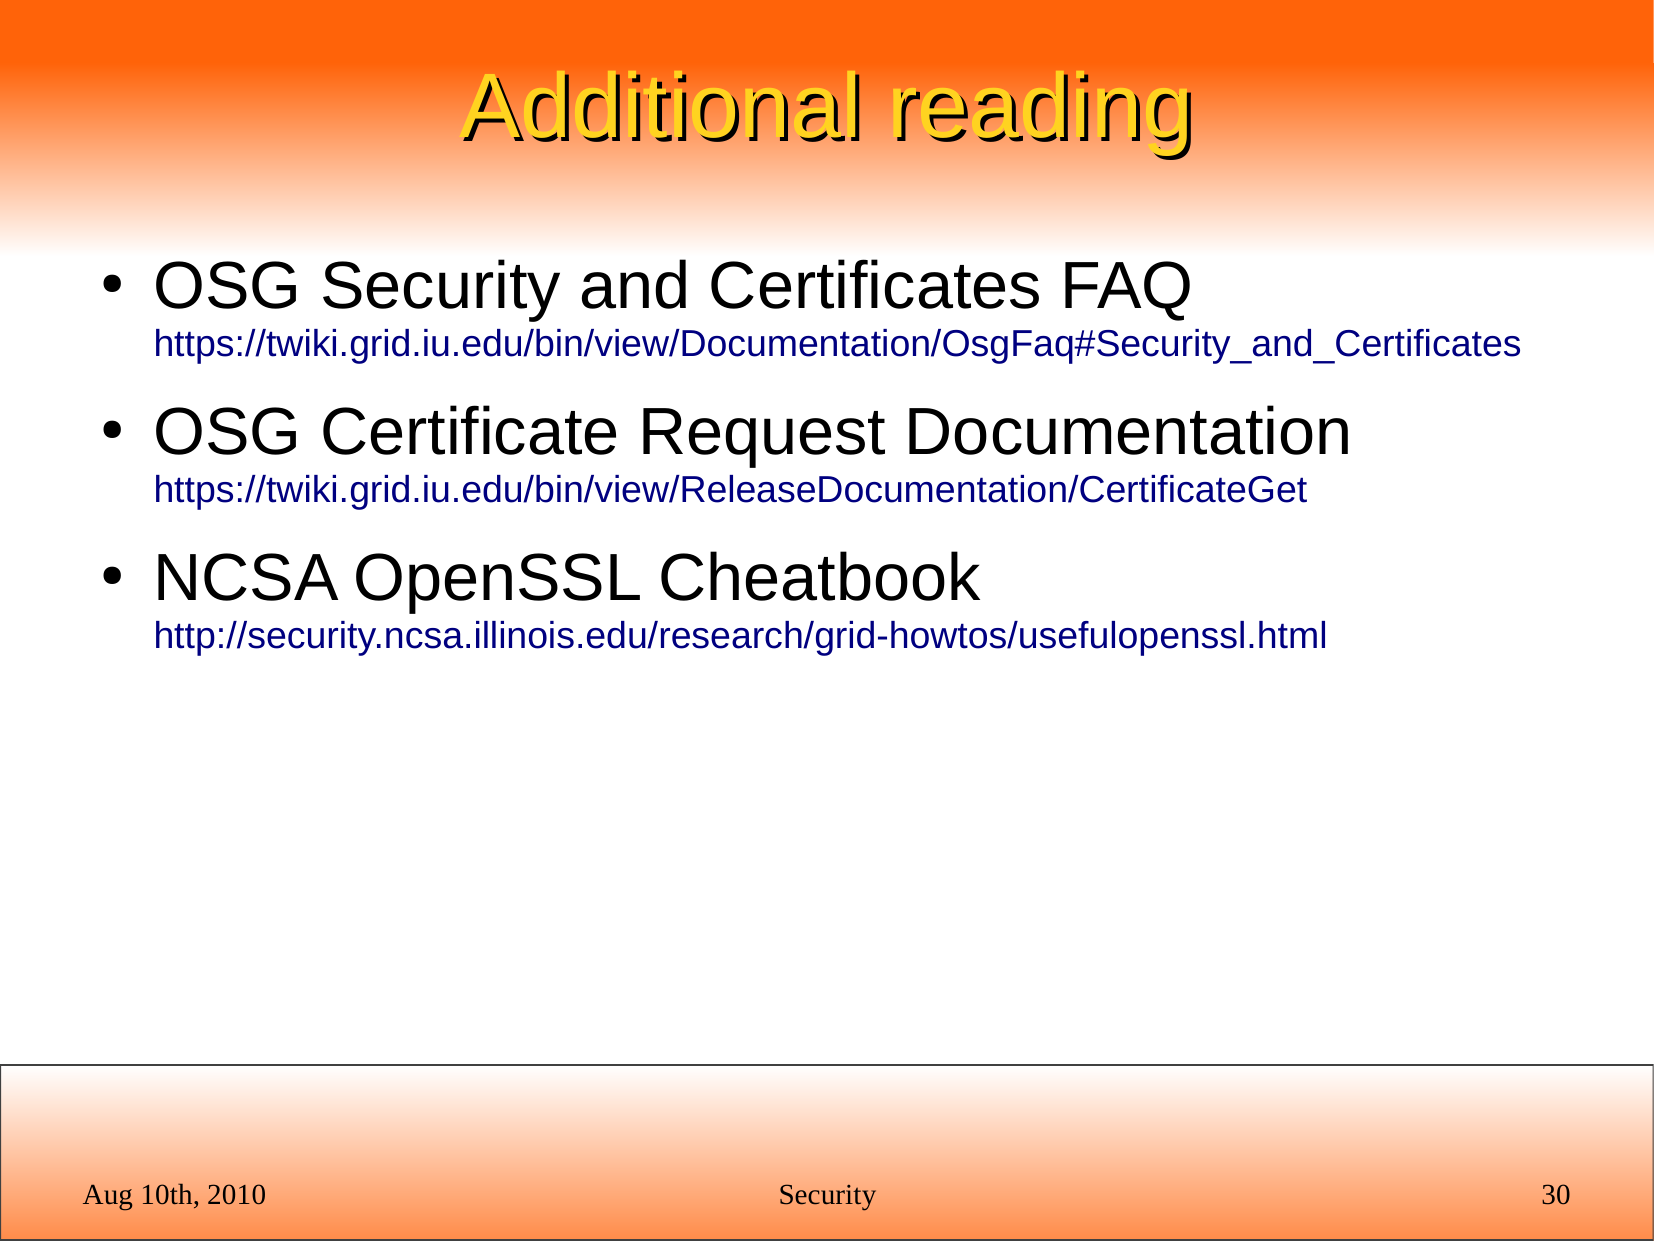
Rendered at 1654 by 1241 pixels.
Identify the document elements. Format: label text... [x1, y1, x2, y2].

list OSG Security and Certificates FAQ https://twiki.grid.iu.edu/bin/view/Documentation/OsgFaq#Security_and_Certificates OSG Certificate Request Documentation https://twiki.grid.iu.edu/bin/view/ReleaseDocumentation/CertificateGet NCSA OpenSSL Cheatbook http://security.ncsa.illinois.edu/research/grid-howtos/usefulopenssl.html [82, 247, 1571, 1067]
title Additional reading [82, 9, 1571, 202]
